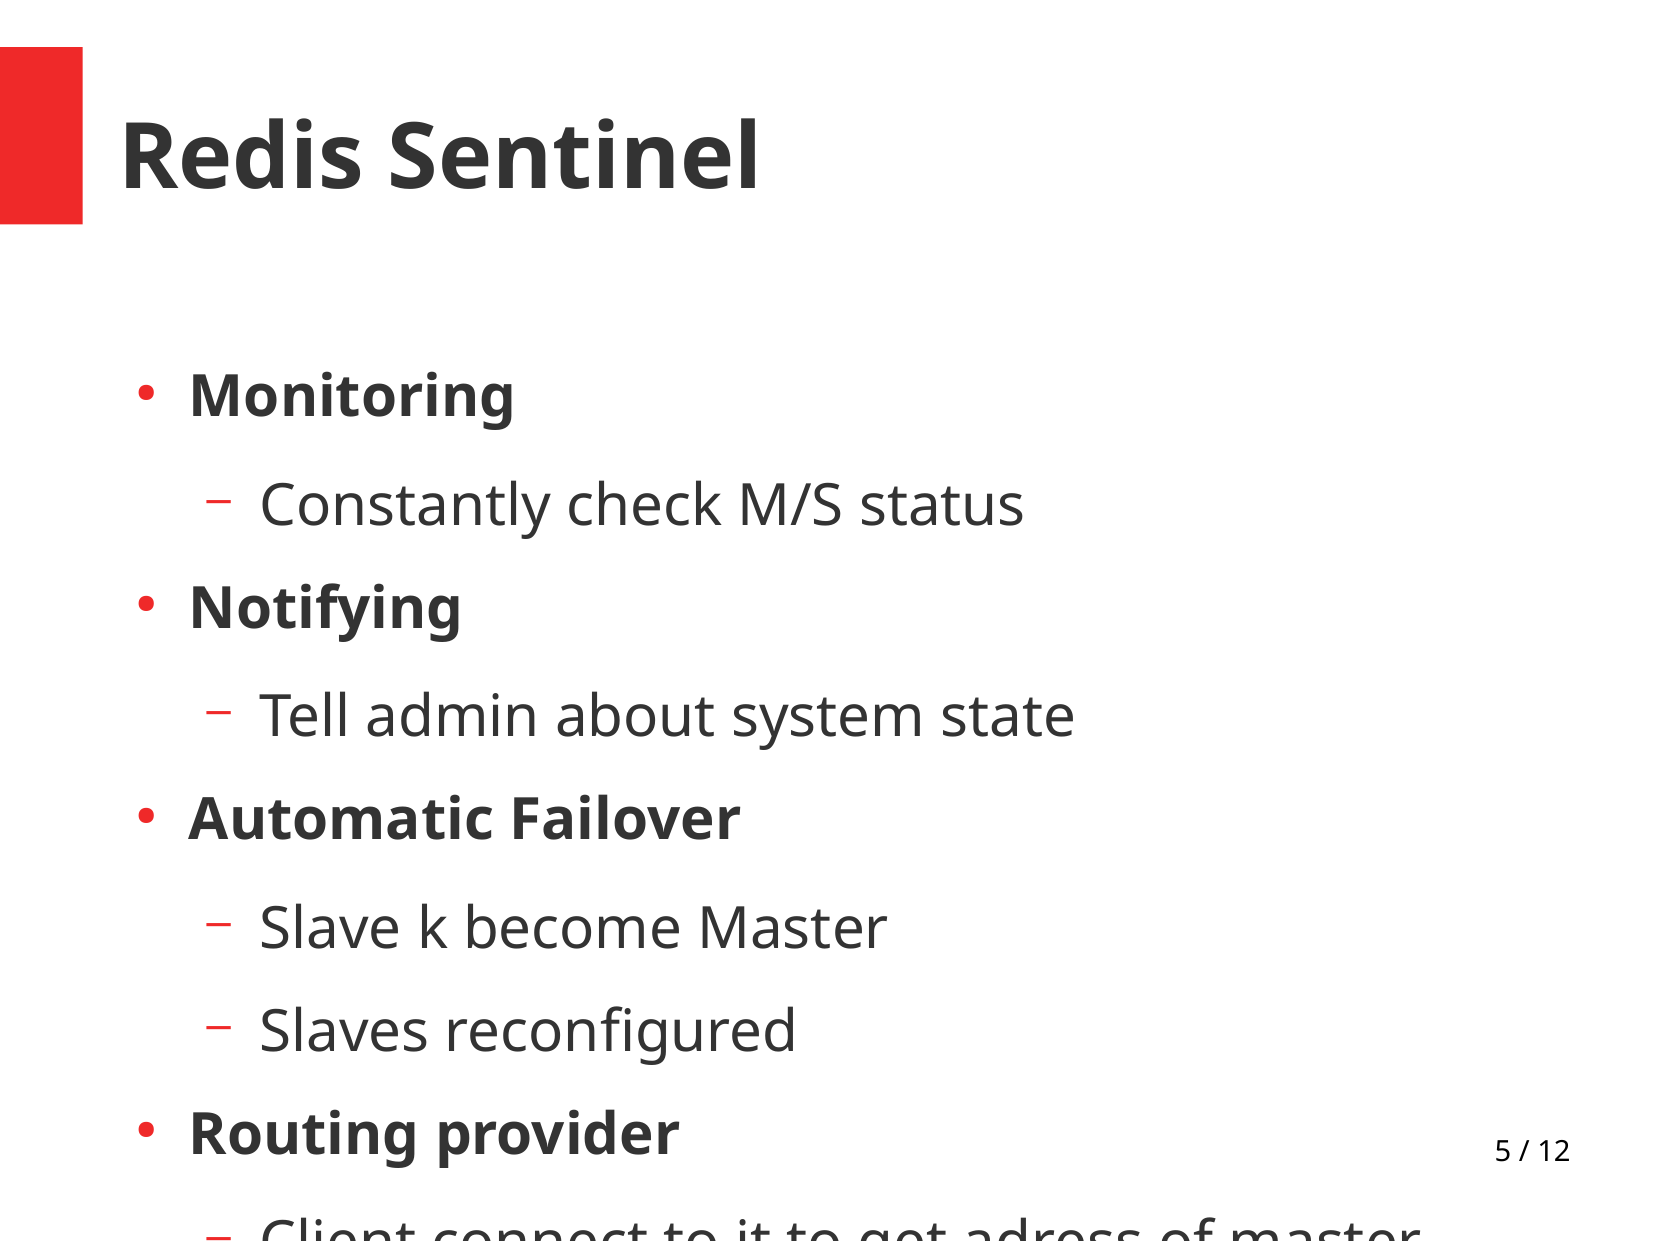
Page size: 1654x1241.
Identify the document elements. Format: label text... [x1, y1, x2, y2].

title Redis Sentinel [118, 49, 1571, 257]
list Monitoring Constantly check M/S status Notifying Tell admin about system state Automatic Failover Slave k become Master Slaves reconfigured Routing provider Client connect to it to get adress of master with data needed [118, 354, 1536, 1074]
